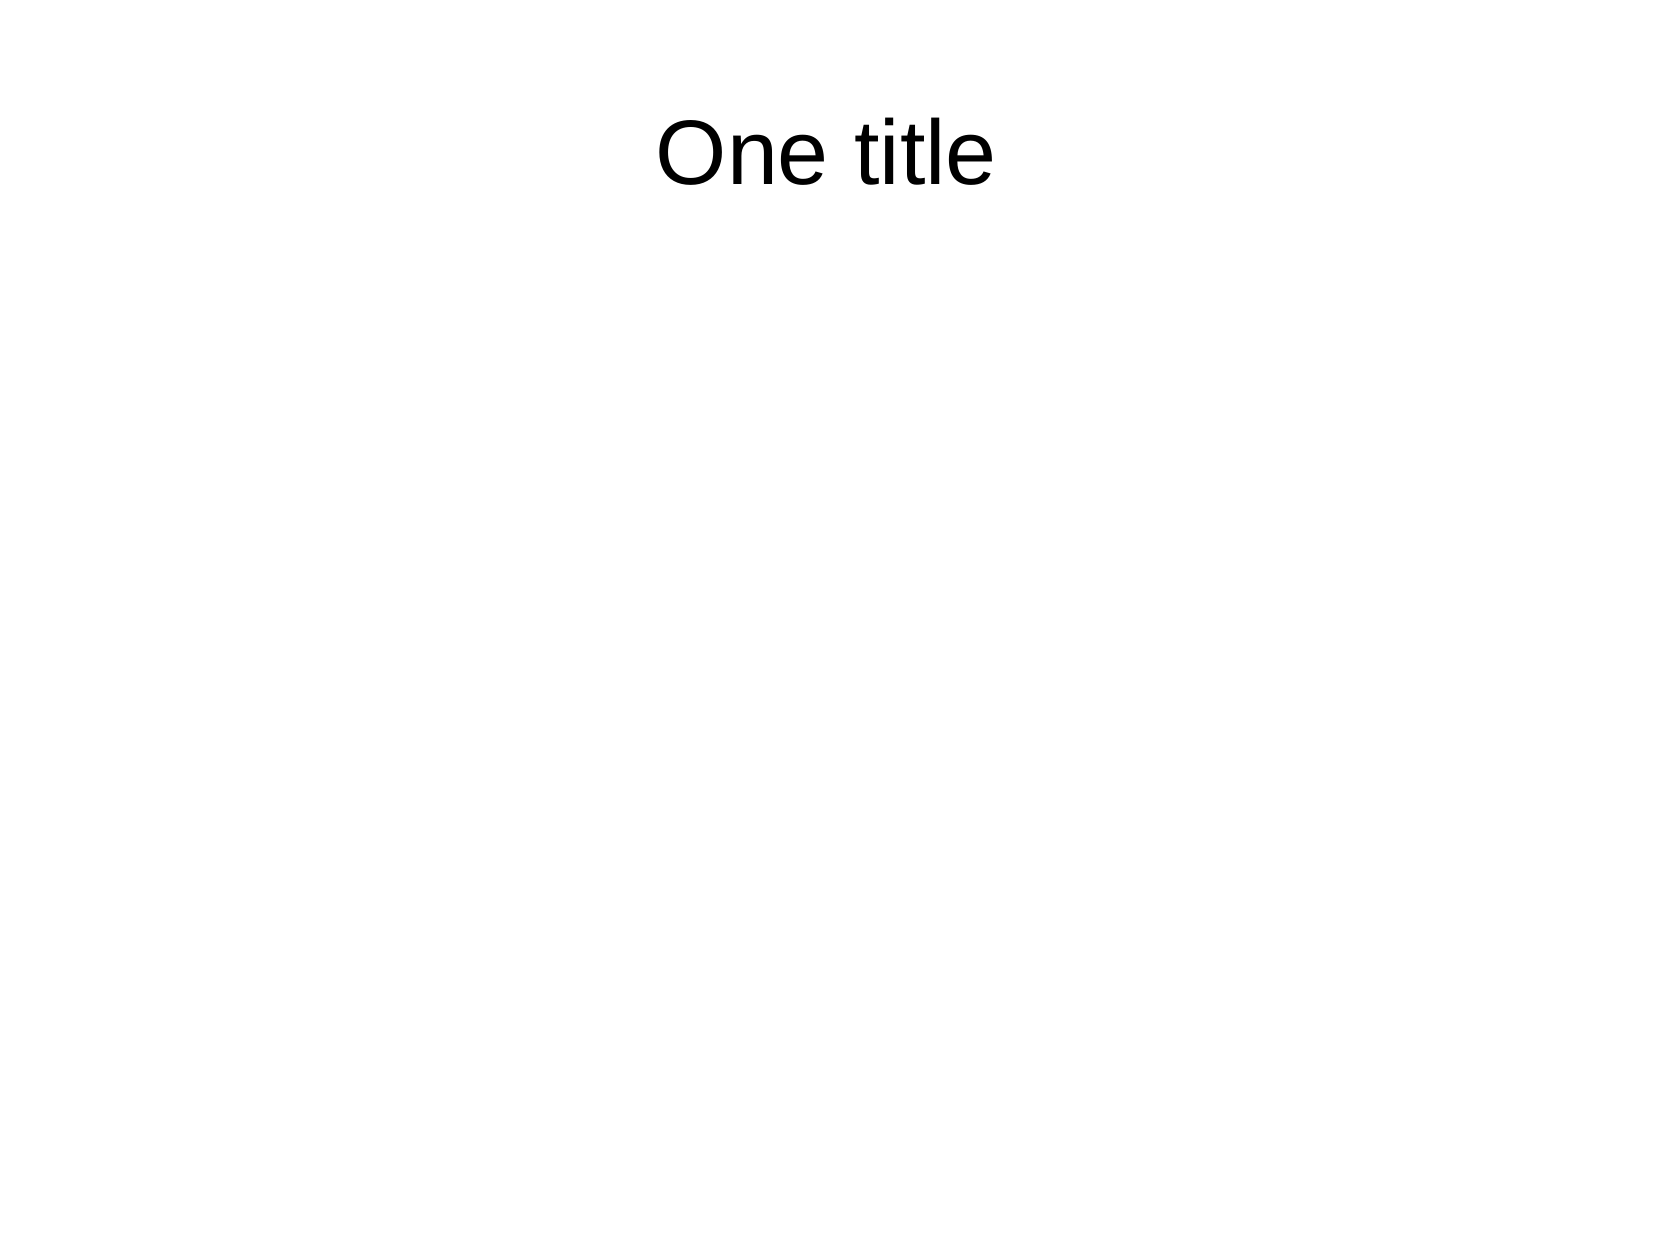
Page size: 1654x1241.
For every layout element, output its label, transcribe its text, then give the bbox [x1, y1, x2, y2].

title One title [82, 49, 1571, 257]
